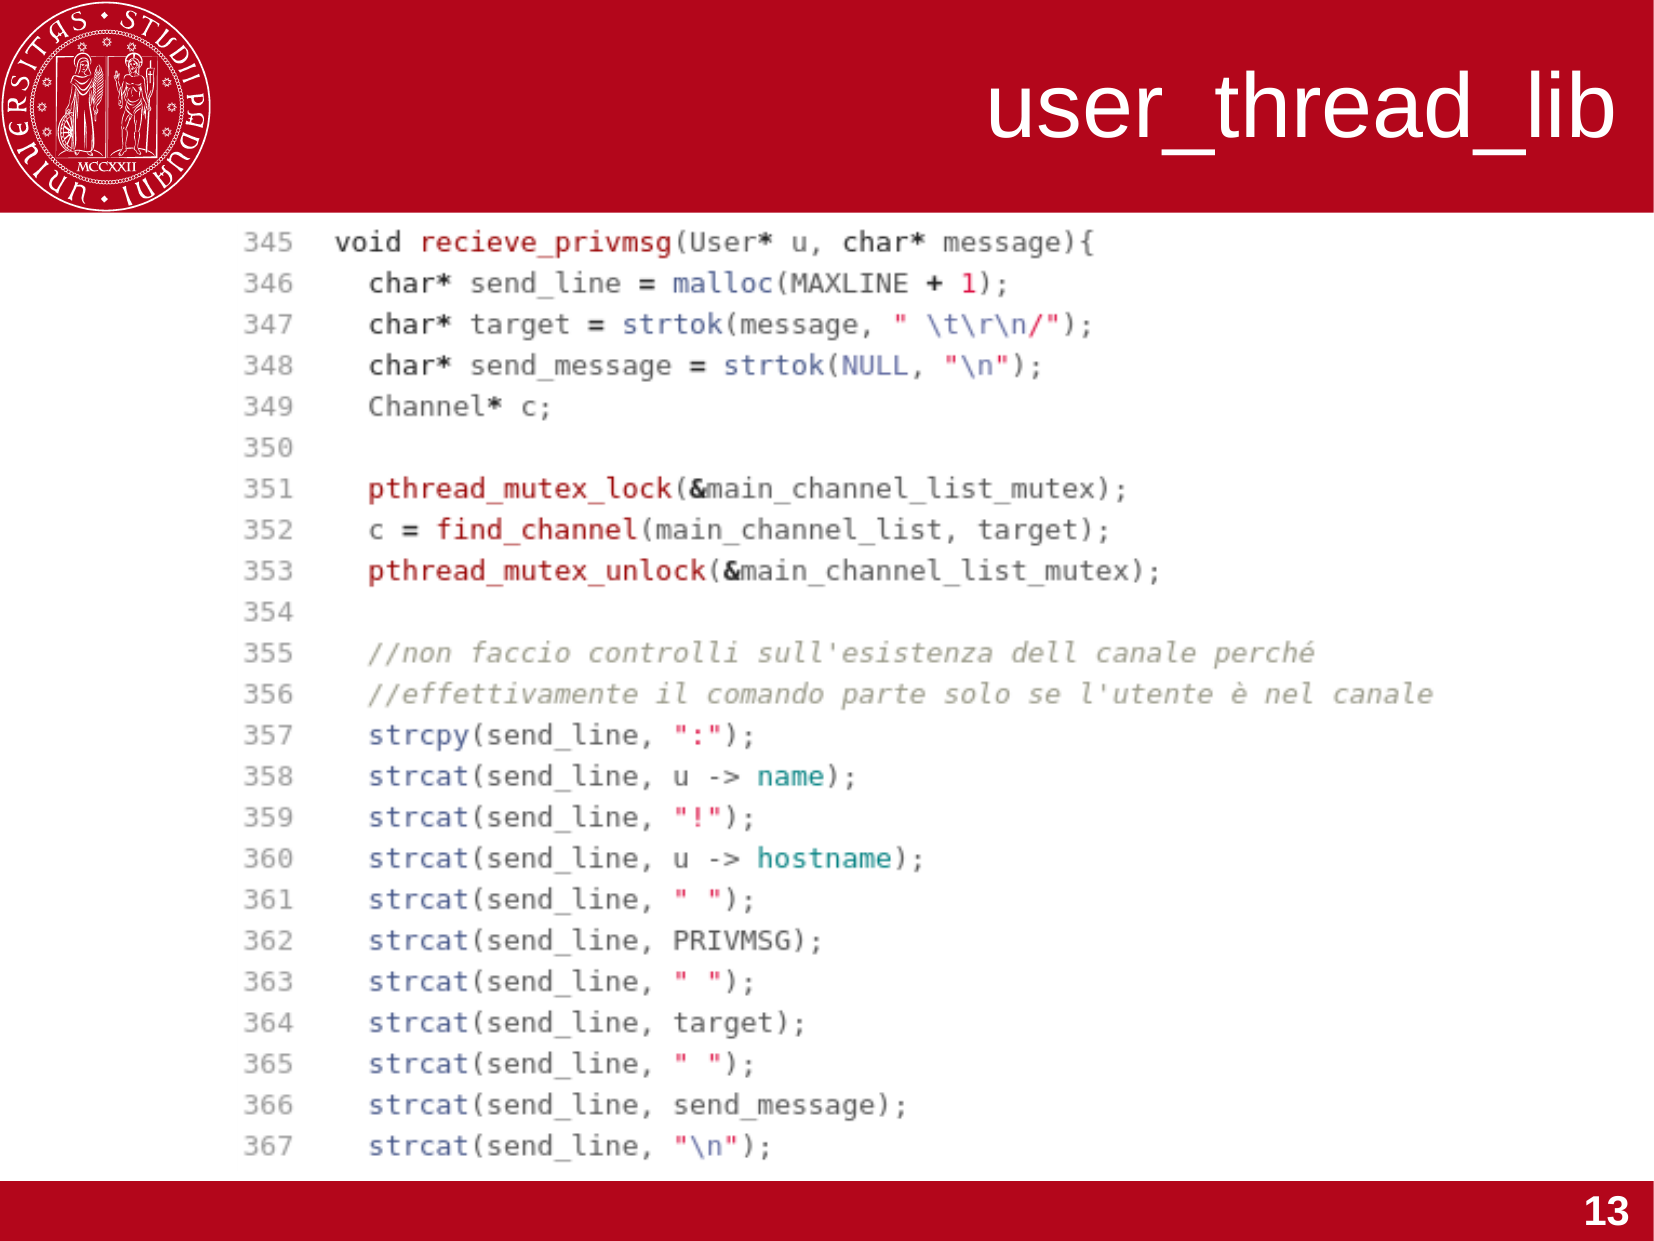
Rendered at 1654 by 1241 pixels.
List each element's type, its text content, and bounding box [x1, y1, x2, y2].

picture [236, 224, 1453, 1171]
title user_thread_lib [259, 0, 1619, 213]
picture [0, 0, 212, 213]
